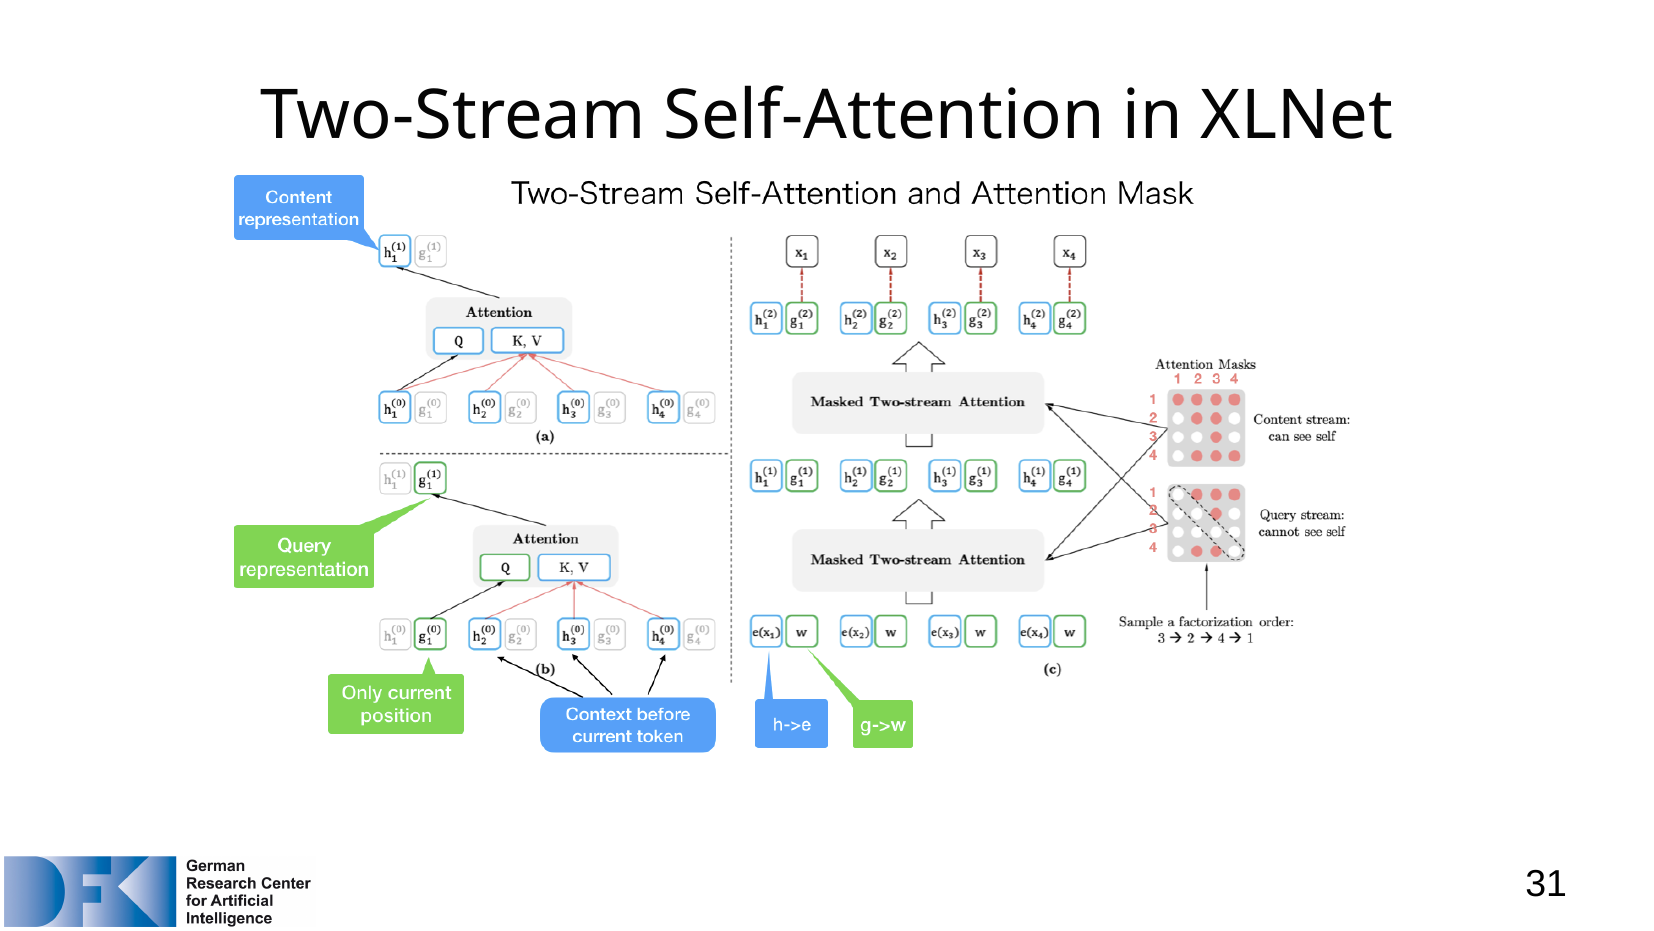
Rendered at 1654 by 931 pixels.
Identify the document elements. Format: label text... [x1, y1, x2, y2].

picture [4, 856, 316, 927]
text_box <number> [1510, 855, 1654, 925]
picture [211, 164, 1426, 769]
title Two-Stream Self-Attention in XLNet [162, 35, 1492, 189]
